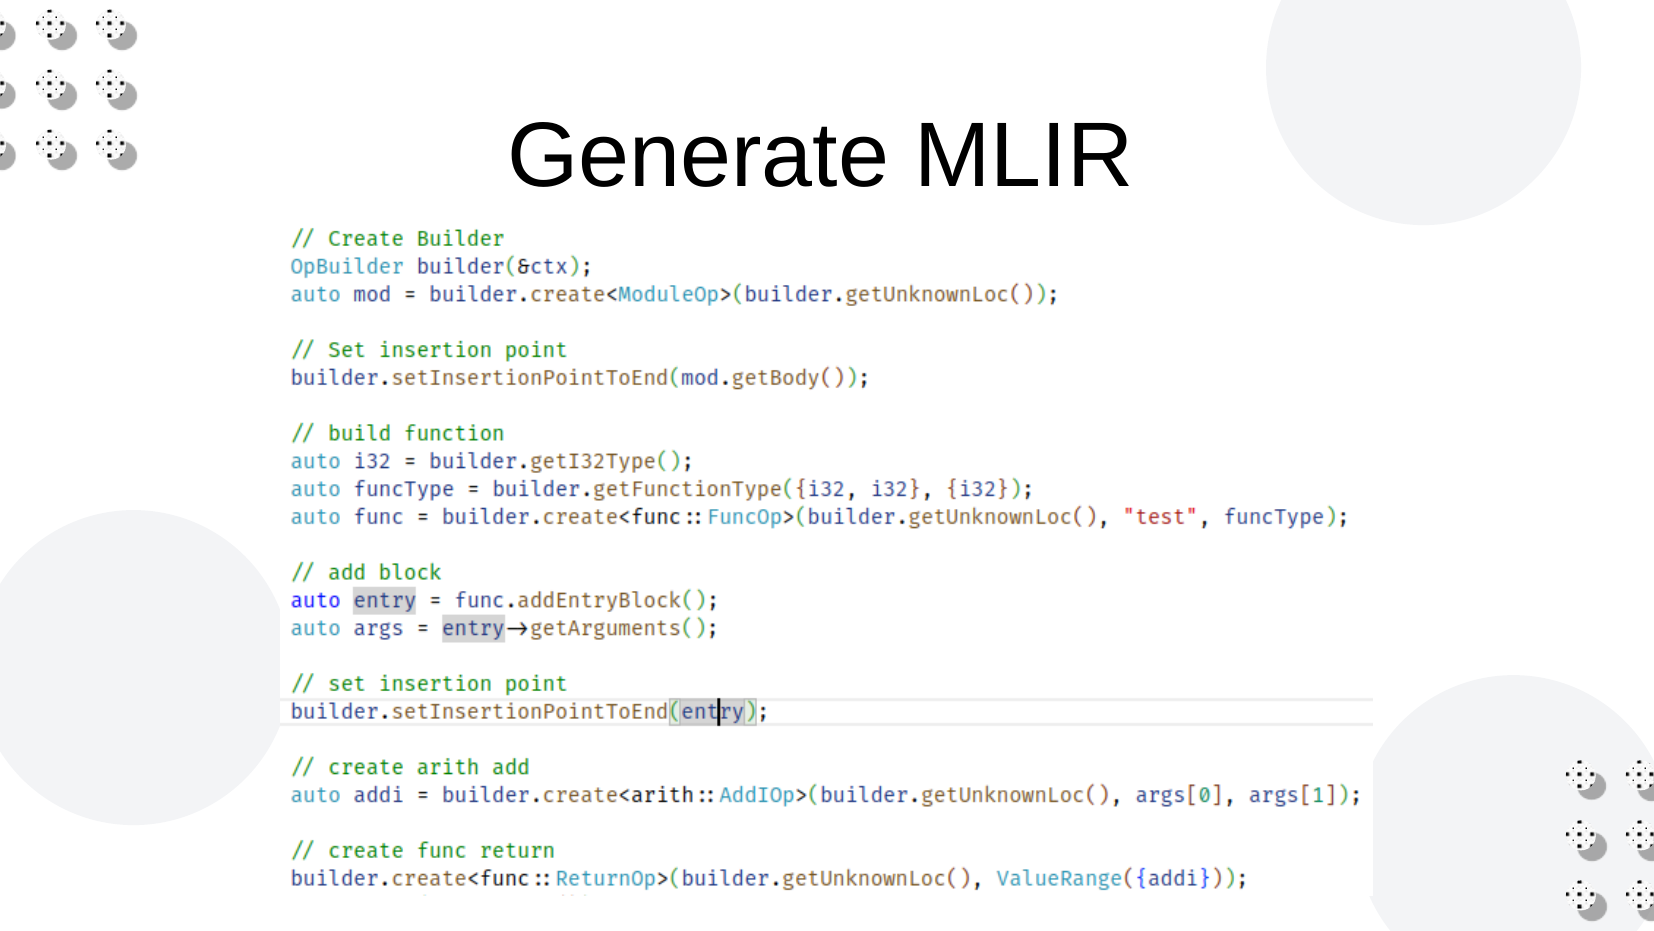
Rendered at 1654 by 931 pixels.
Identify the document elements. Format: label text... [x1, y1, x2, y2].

picture [1565, 820, 1596, 851]
picture [1625, 820, 1654, 851]
picture [0, 12, 6, 37]
picture [98, 69, 124, 76]
picture [0, 132, 7, 157]
picture [1625, 880, 1654, 911]
title Generate MLIR [76, 76, 1565, 233]
picture [280, 224, 1373, 897]
picture [95, 9, 126, 40]
picture [35, 129, 67, 160]
picture [35, 69, 66, 100]
picture [1565, 880, 1596, 911]
picture [1625, 760, 1654, 791]
picture [35, 9, 66, 40]
picture [0, 72, 6, 97]
picture [1565, 760, 1596, 791]
